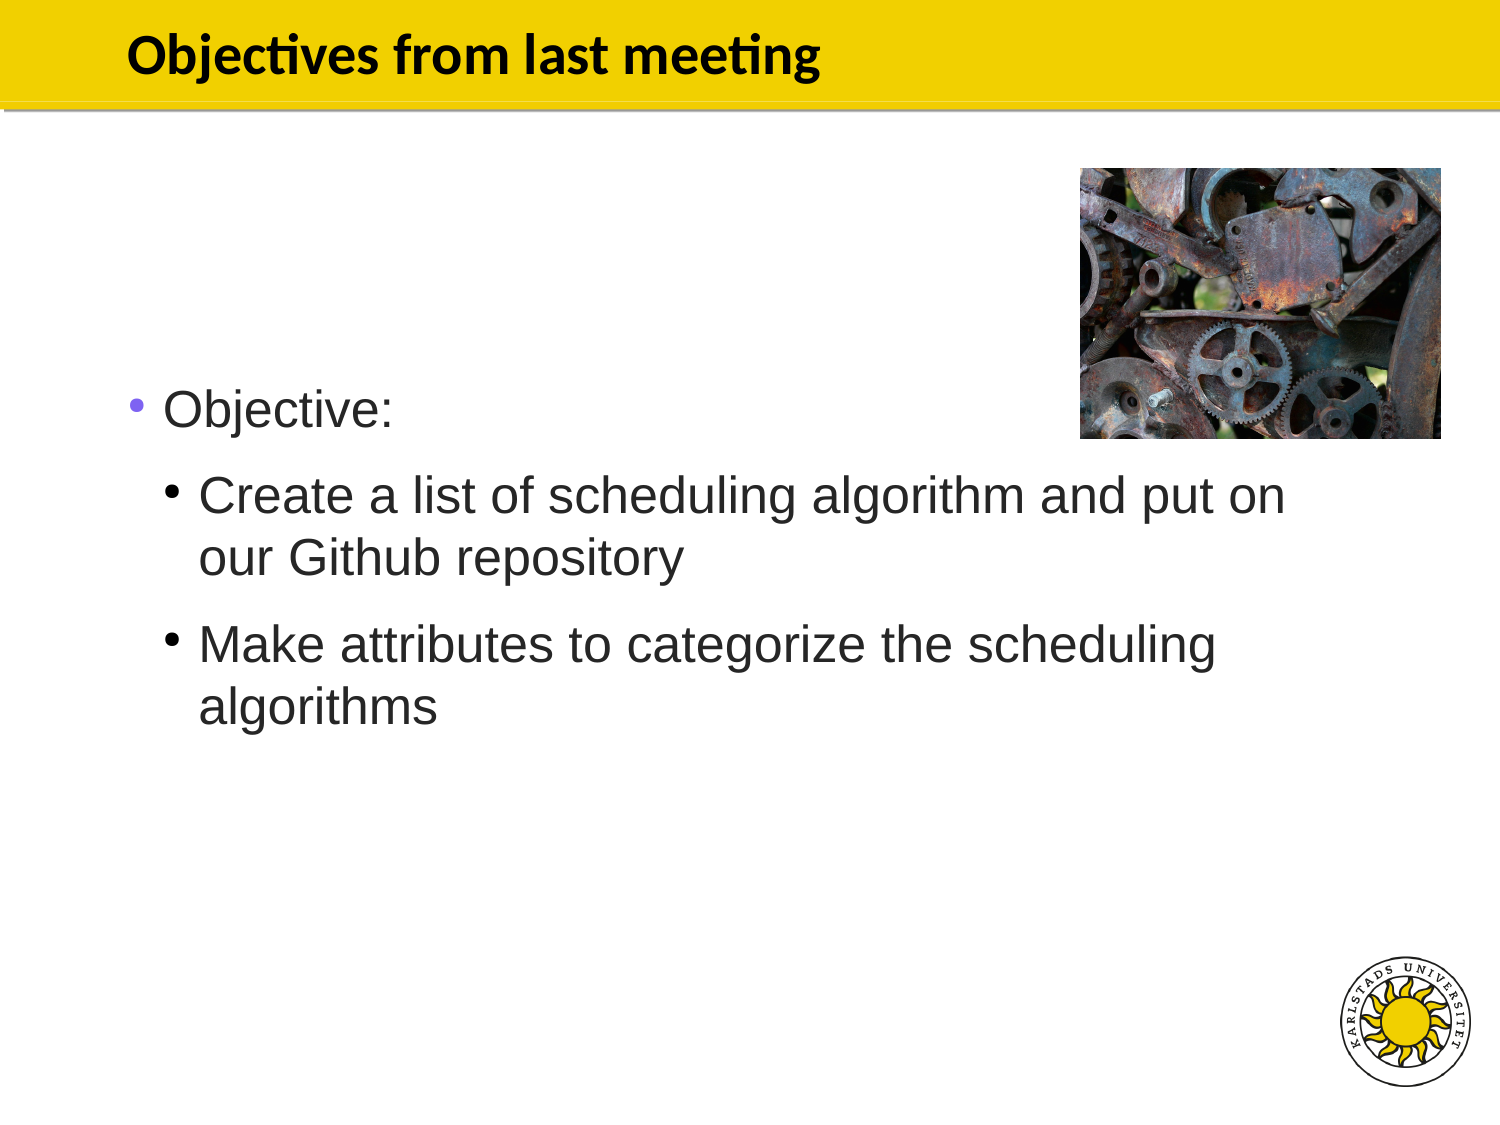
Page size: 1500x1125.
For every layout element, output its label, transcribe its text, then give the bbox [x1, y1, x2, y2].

picture [1340, 948, 1471, 1095]
list Objective: Create a list of scheduling algorithm and put on our Github repository Make attributes to categorize the scheduling algorithms [112, 149, 1388, 952]
title Objectives from last meeting [112, 0, 1388, 102]
picture [1080, 168, 1441, 439]
